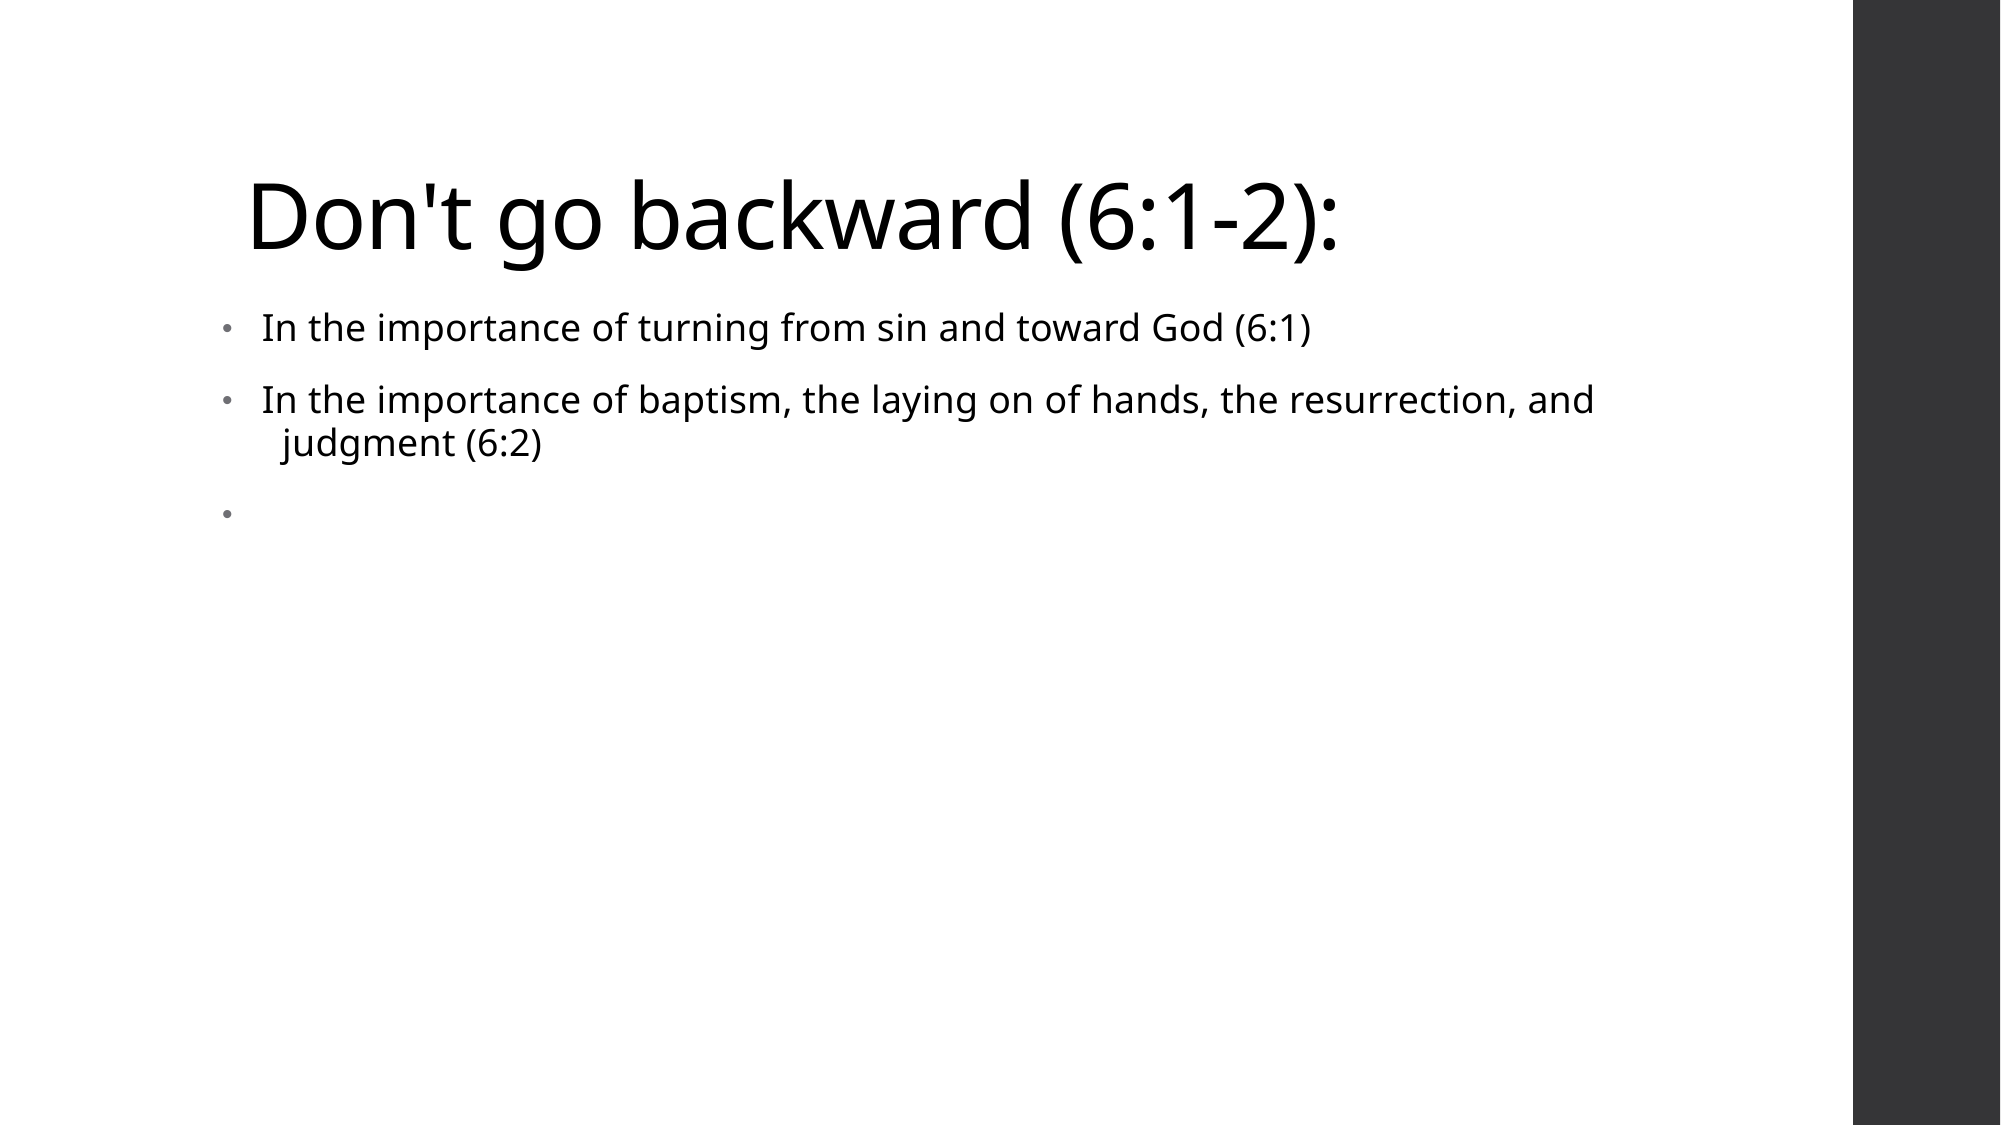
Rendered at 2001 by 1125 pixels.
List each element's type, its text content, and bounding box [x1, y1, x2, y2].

list In the importance of turning from sin and toward God (6:1) In the importance of baptism, the laying on of hands, the resurrection, and judgment (6:2) [206, 299, 1617, 1014]
title Don't go backward (6:1-2): [206, 60, 1797, 278]
